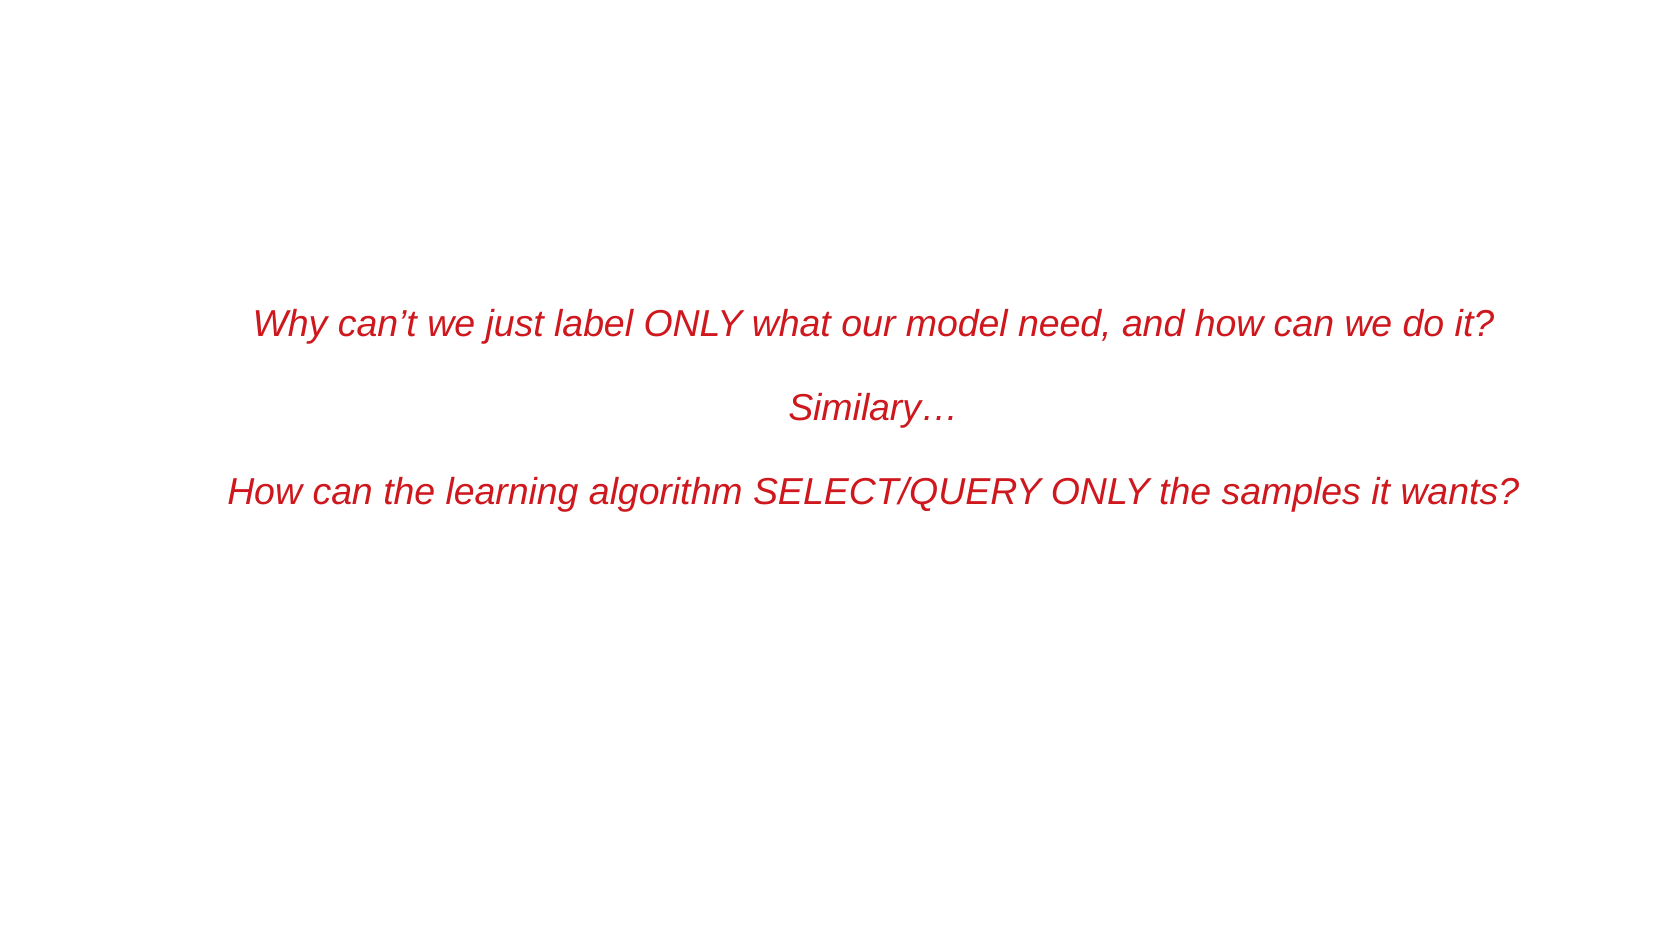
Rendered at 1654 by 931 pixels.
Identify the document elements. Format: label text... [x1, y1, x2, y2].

text_box Why can’t we just label ONLY what our model need, and how can we do it? Similary… How can the learning algorithm SELECT/QUERY ONLY the samples it wants? [212, 295, 1548, 521]
